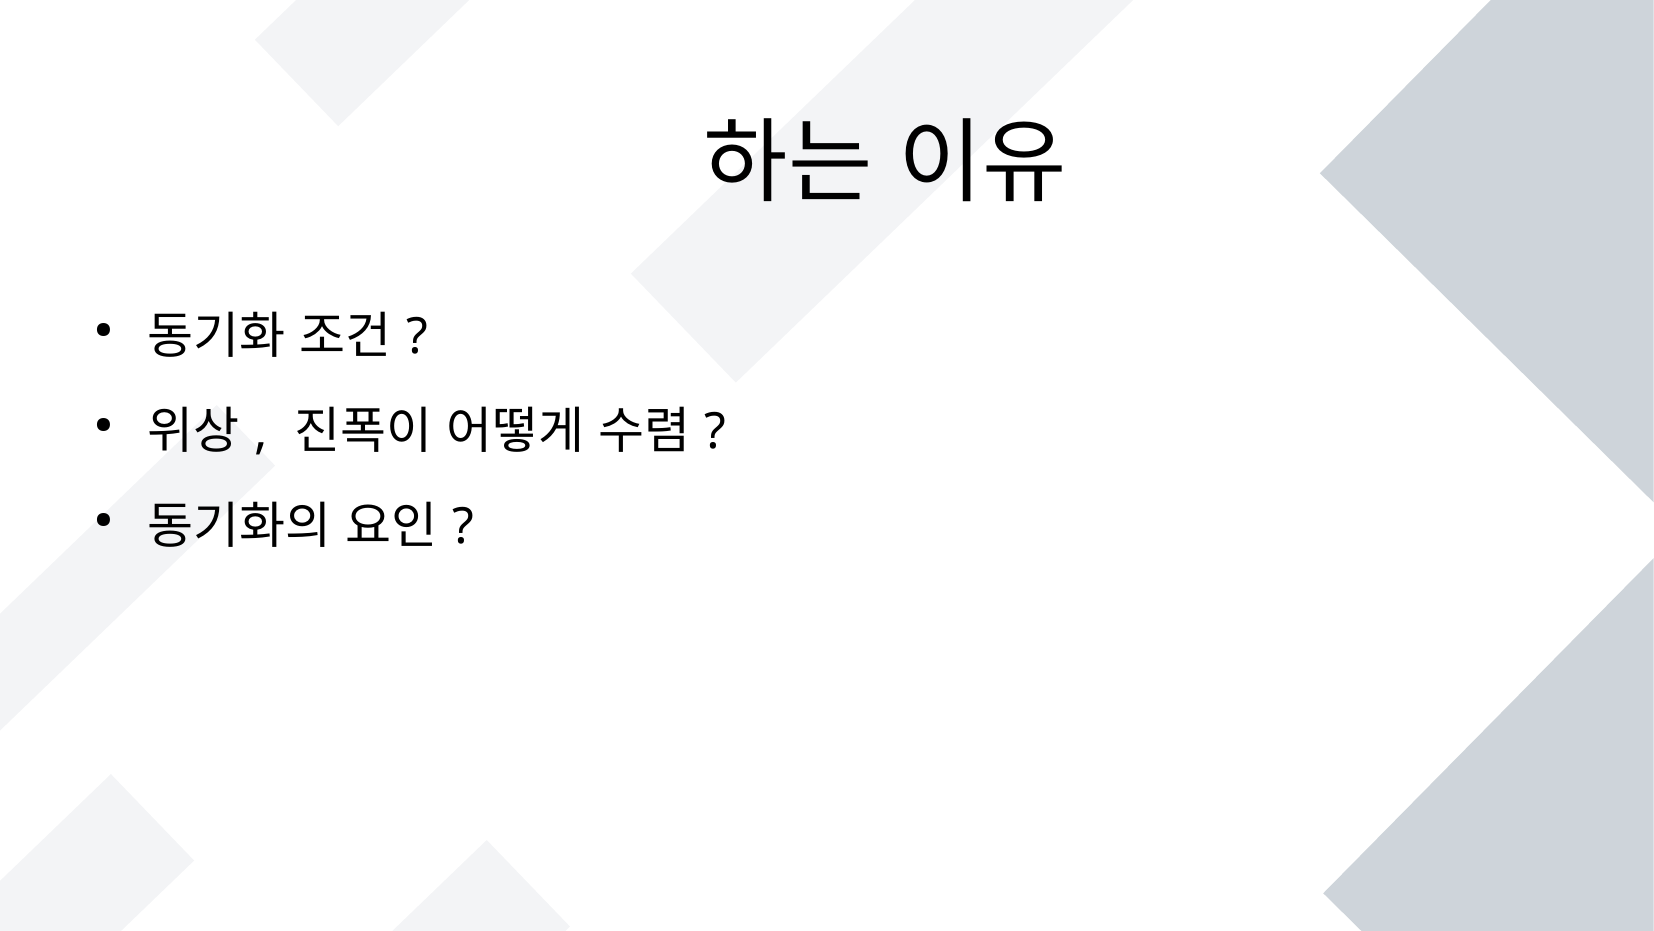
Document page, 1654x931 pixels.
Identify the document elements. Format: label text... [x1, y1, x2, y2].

title 하는 이유 [206, 76, 1565, 233]
list 동기화 조건? 위상, 진폭이 어떻게 수렴? 동기화의 요인? [76, 295, 1565, 835]
